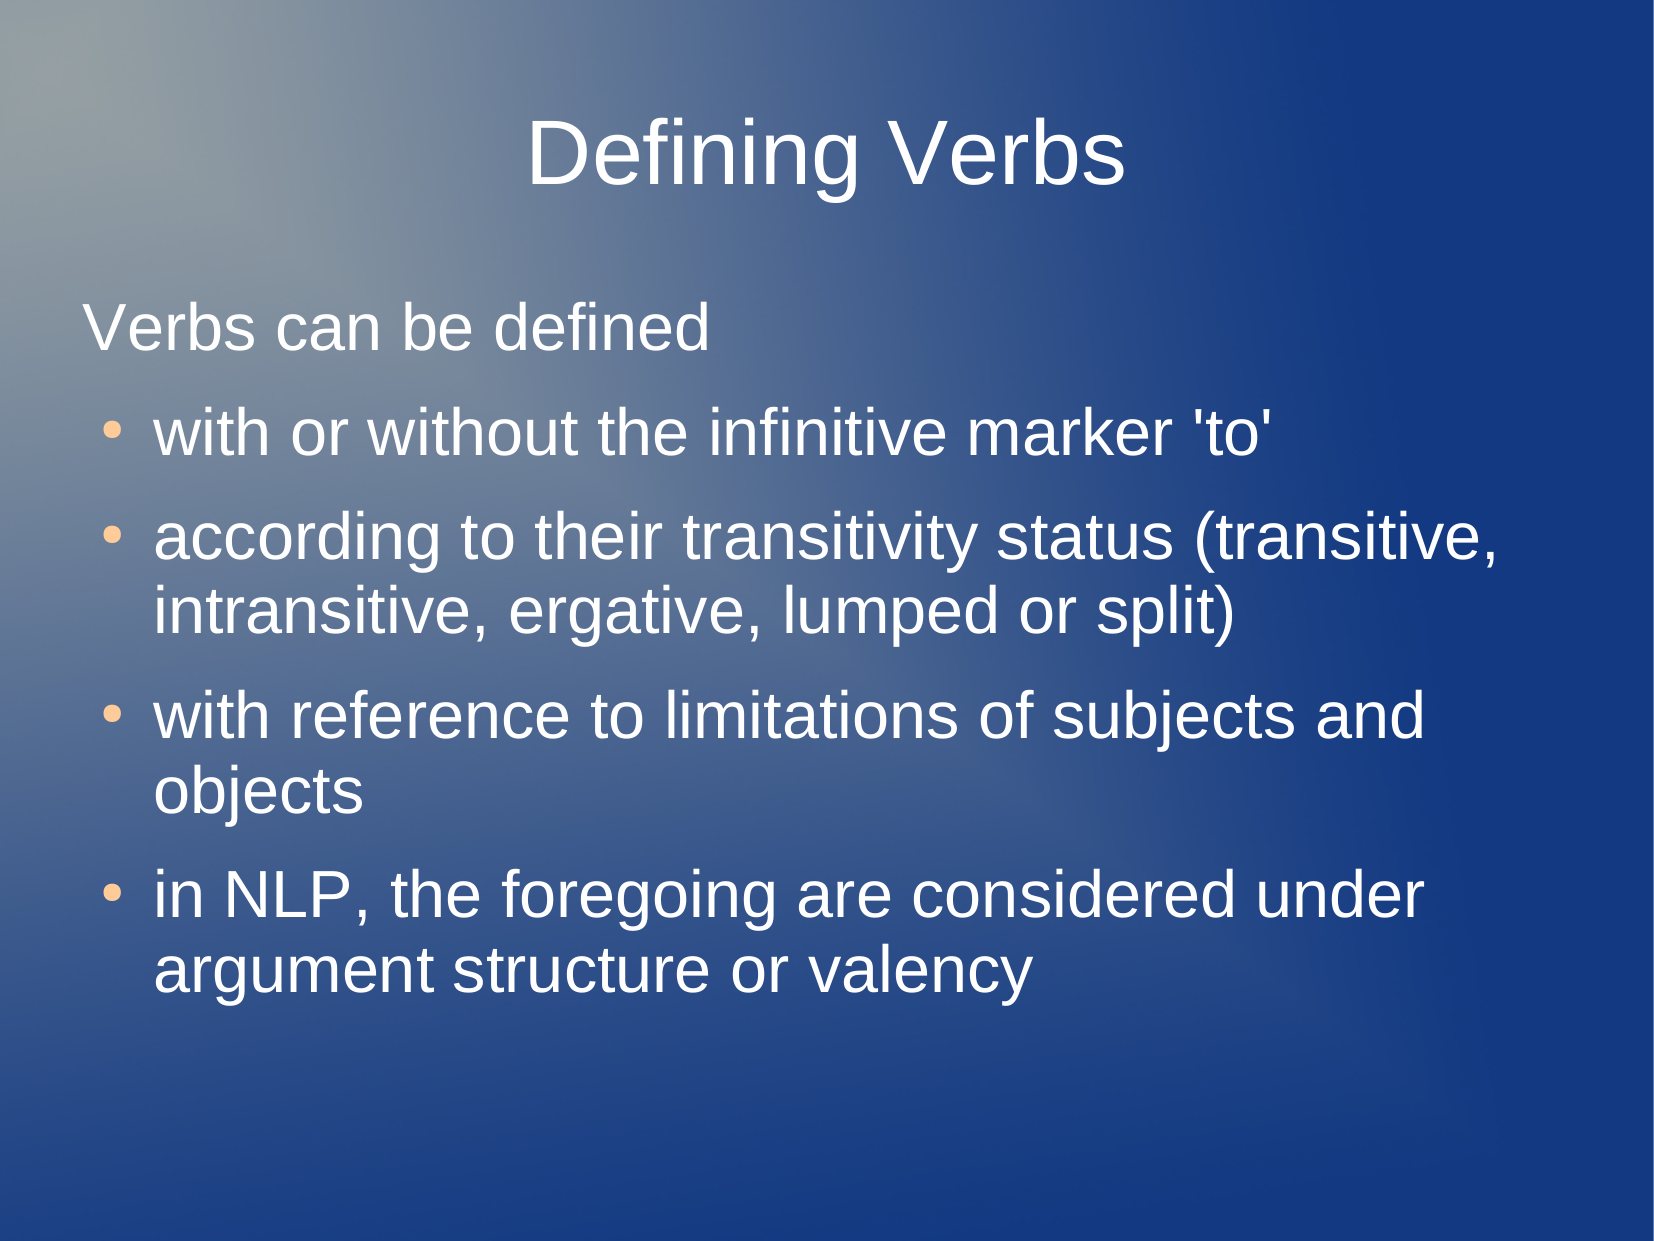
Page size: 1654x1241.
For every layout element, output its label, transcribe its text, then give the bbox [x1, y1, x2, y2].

picture [0, 0, 1654, 1241]
list Verbs can be defined with or without the infinitive marker 'to' according to their transitivity status (transitive, intransitive, ergative, lumped or split) with reference to limitations of subjects and objects in NLP, the foregoing are considered under argument structure or valency [82, 290, 1571, 1109]
title Defining Verbs [82, 49, 1571, 257]
